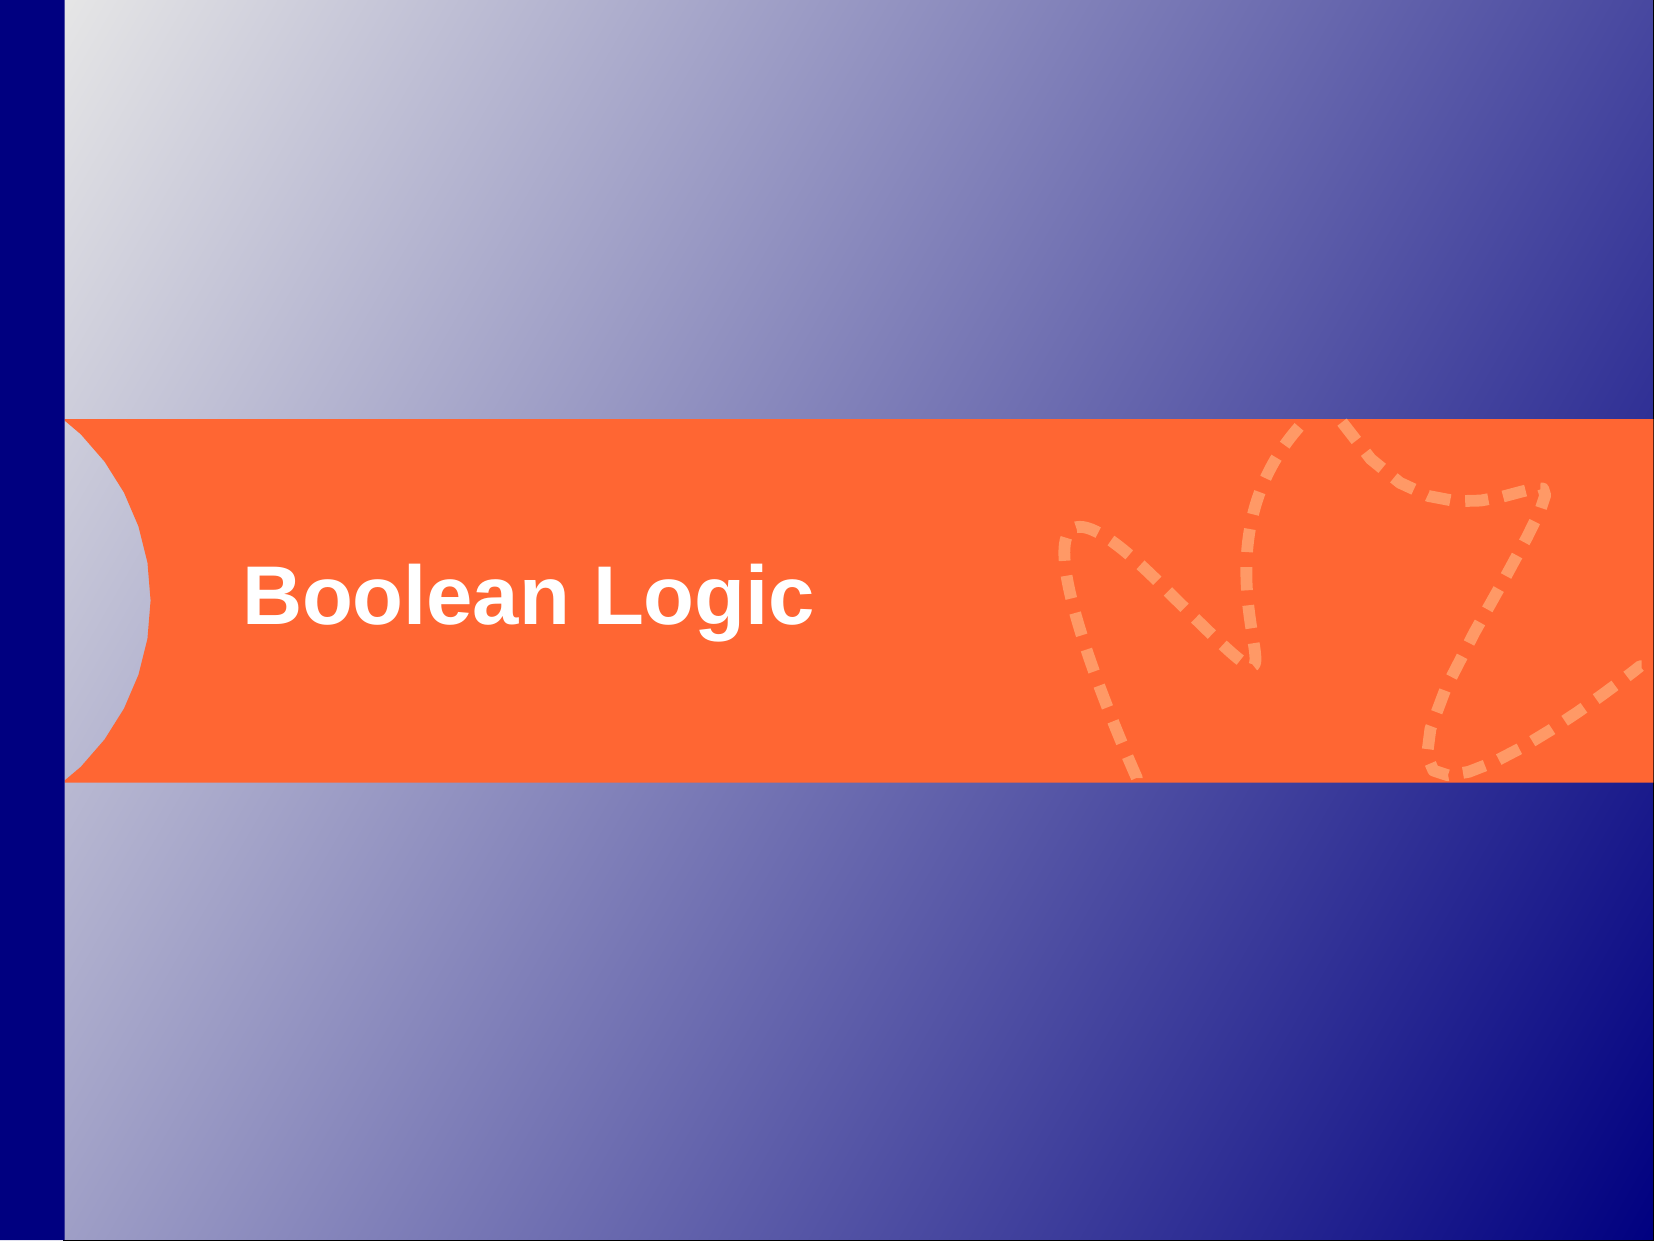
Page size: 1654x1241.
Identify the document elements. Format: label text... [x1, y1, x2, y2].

title Boolean Logic [242, 474, 1111, 727]
